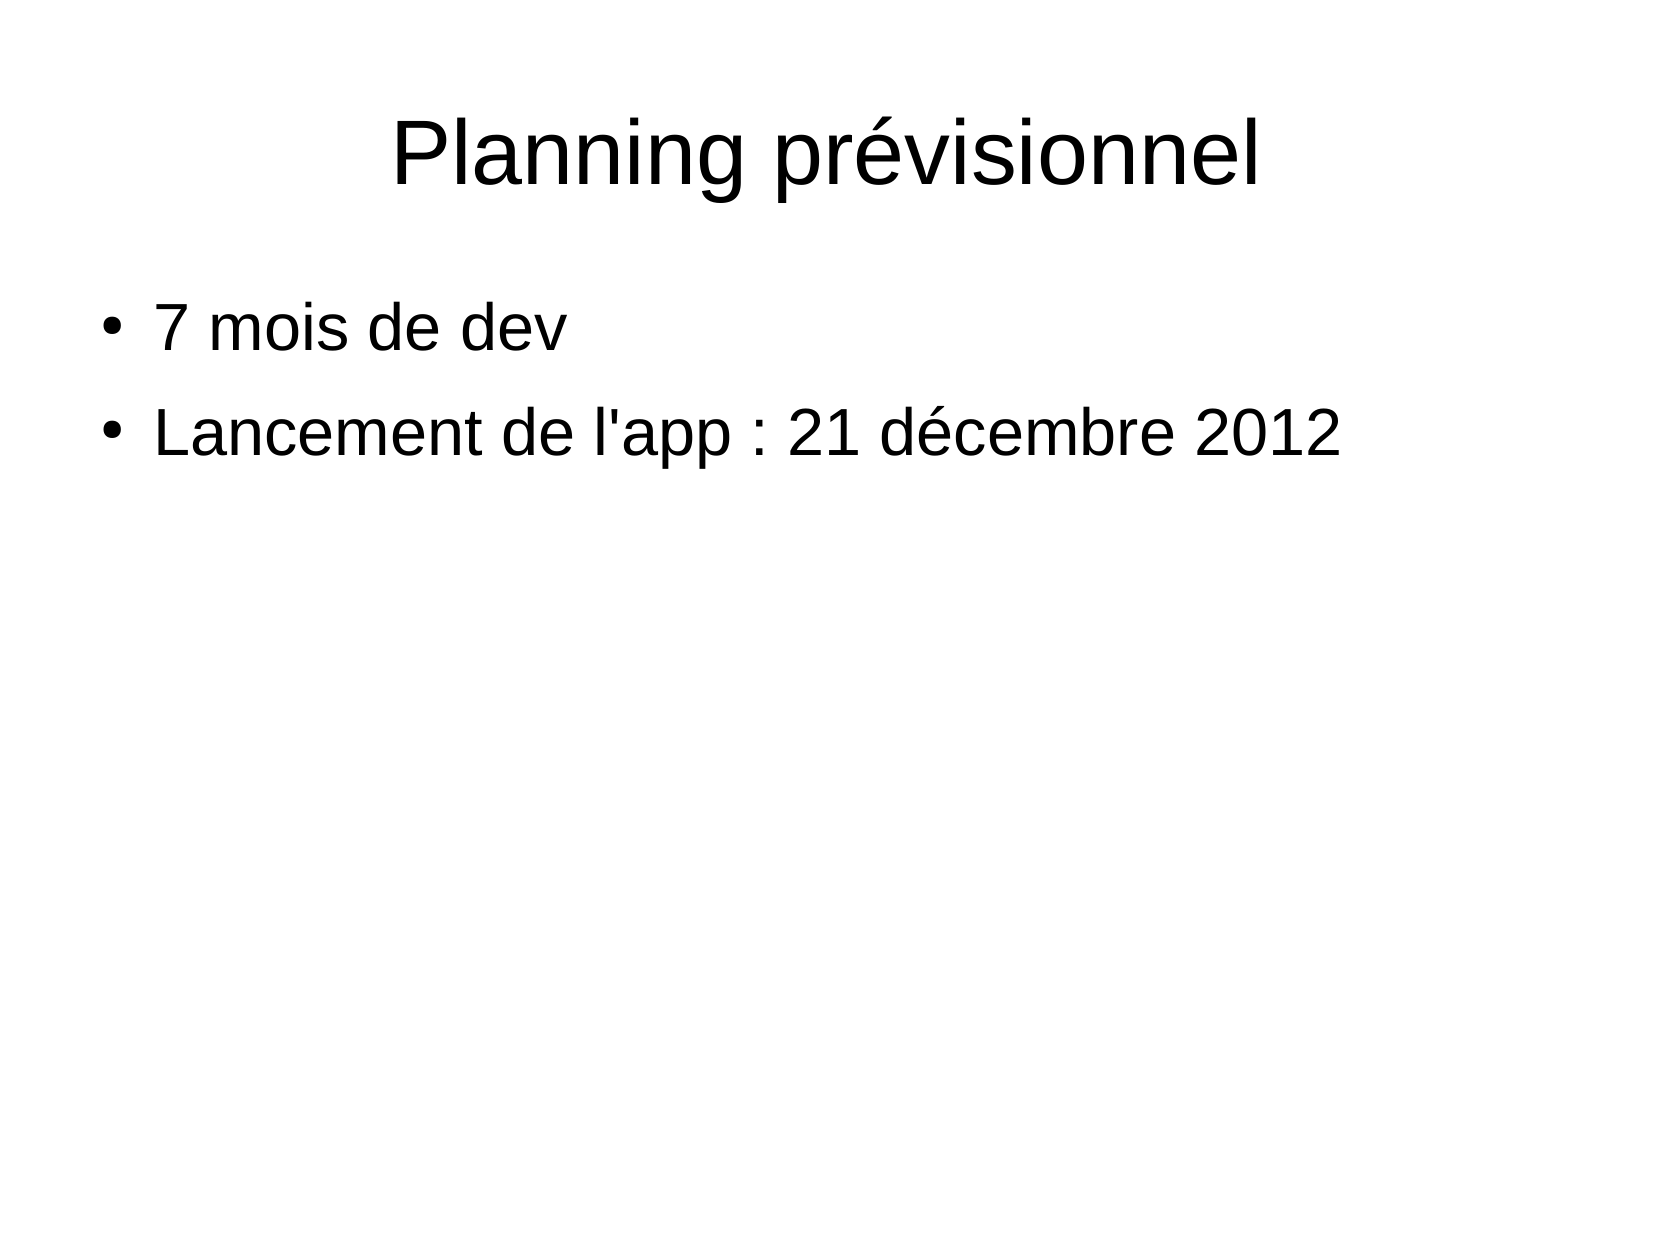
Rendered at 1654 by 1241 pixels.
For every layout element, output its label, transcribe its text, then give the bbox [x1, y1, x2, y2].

title Planning prévisionnel [82, 49, 1571, 257]
list 7 mois de dev Lancement de l'app : 21 décembre 2012 [82, 290, 1571, 1010]
